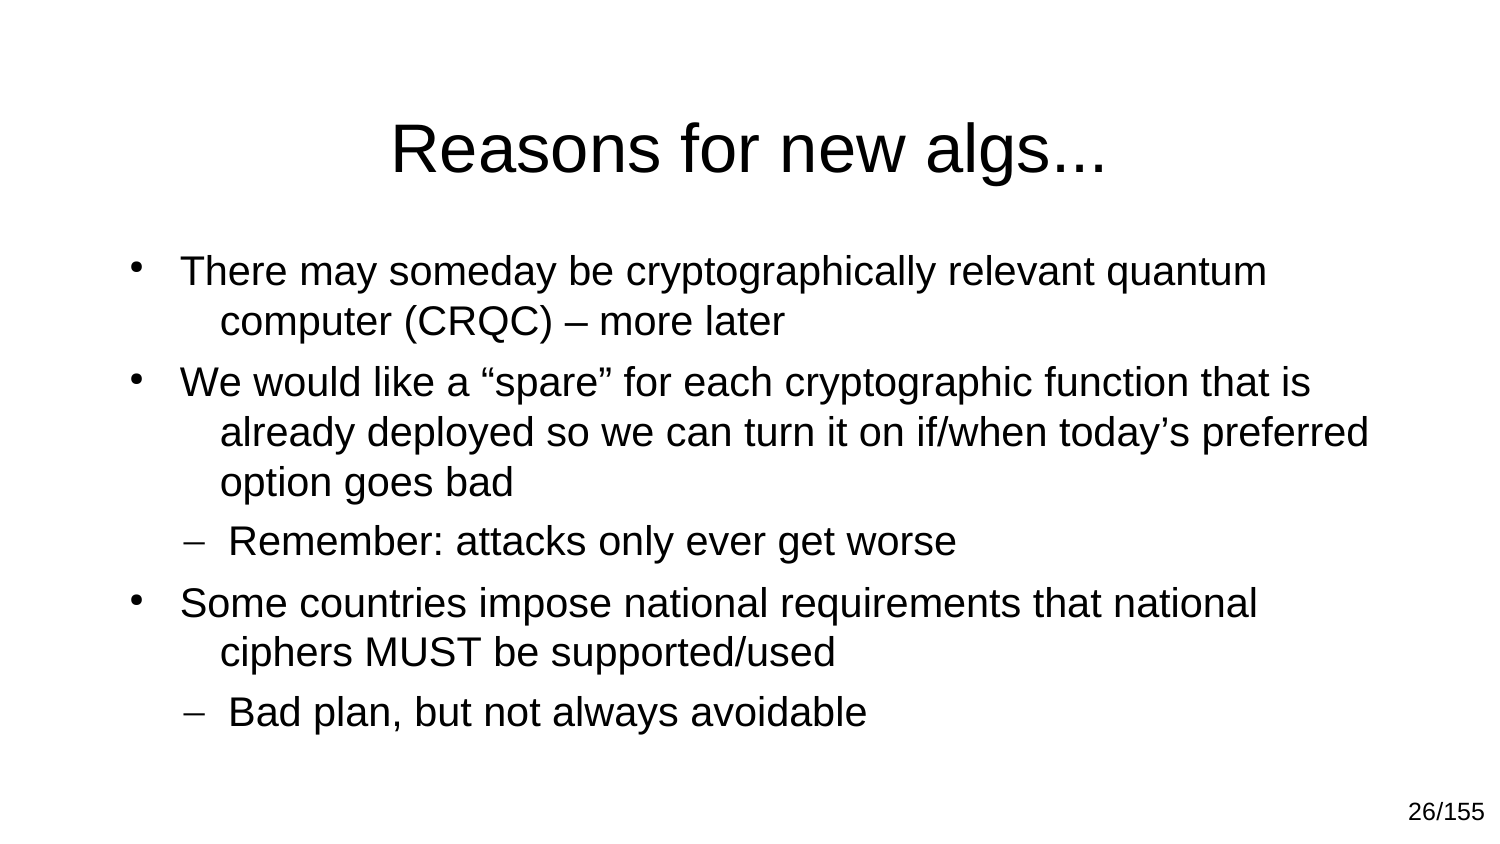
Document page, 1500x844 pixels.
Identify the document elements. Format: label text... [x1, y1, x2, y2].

title Reasons for new algs... [112, 80, 1387, 210]
list There may someday be cryptographically relevant quantum computer (CRQC) – more later We would like a “spare” for each cryptographic function that is already deployed so we can turn it on if/when today’s preferred option goes bad Remember: attacks only ever get worse Some countries impose national requirements that national ciphers MUST be supported/used Bad plan, but not always avoidable [112, 243, 1387, 739]
